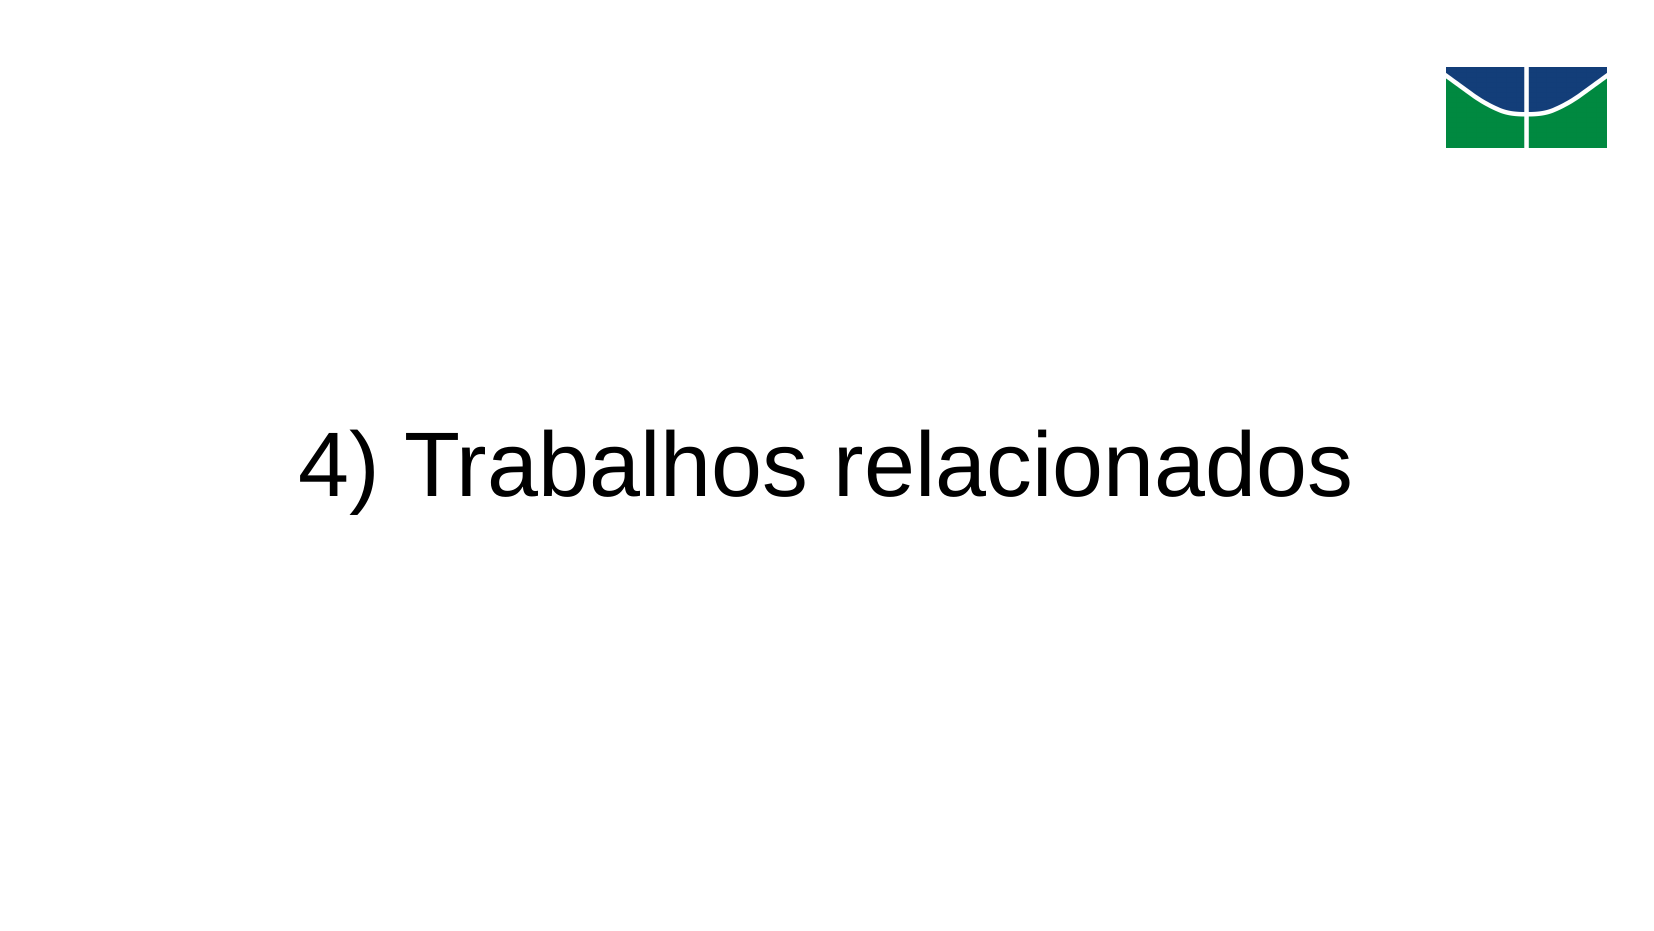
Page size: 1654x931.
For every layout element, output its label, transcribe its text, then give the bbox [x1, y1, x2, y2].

title 4) Trabalhos relacionados [82, 387, 1571, 543]
picture [1446, 67, 1607, 148]
